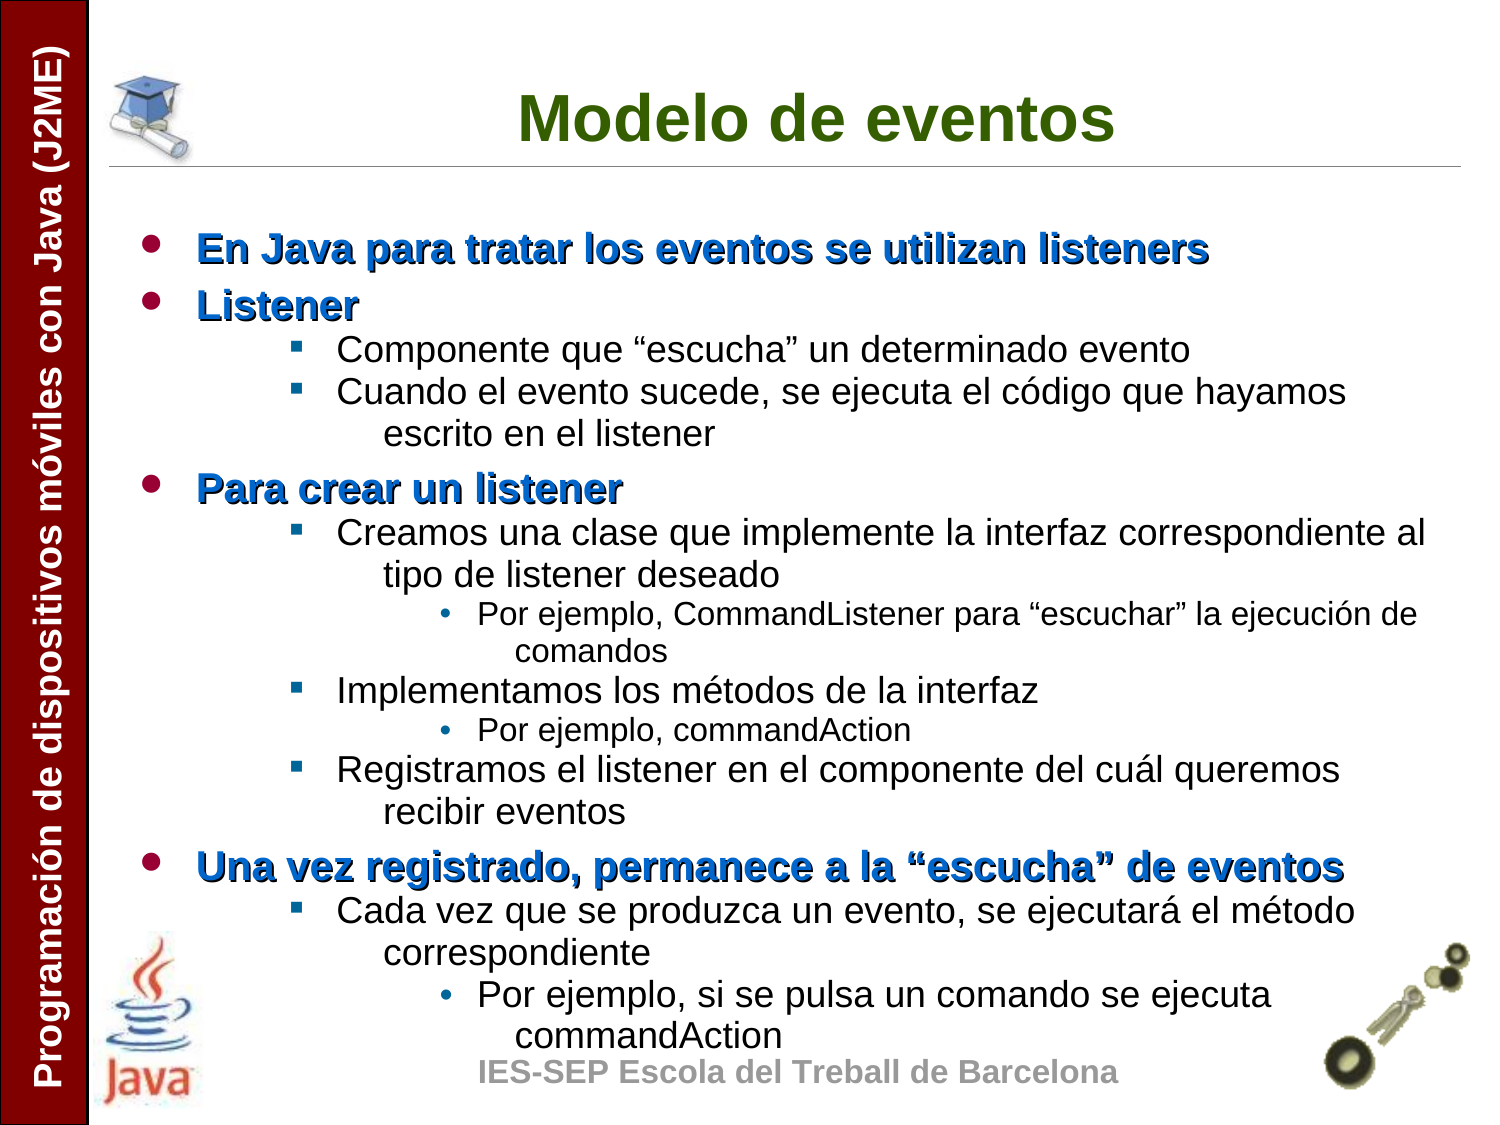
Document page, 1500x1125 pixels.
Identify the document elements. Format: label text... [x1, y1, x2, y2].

title Modelo de eventos [211, 75, 1424, 163]
list En Java para tratar los eventos se utilizan listeners Listener Componente que “escucha” un determinado evento Cuando el evento sucede, se ejecuta el código que hayamos escrito en el listener Para crear un listener Creamos una clase que implemente la interfaz correspondiente al tipo de listener deseado Por ejemplo, CommandListener para “escuchar” la ejecución de comandos Implementamos los métodos de la interfaz Por ejemplo, commandAction Registramos el listener en el componente del cuál queremos recibir eventos Una vez registrado, permanece a la “escucha” de eventos Cada vez que se produzca un evento, se ejecutará el método correspondiente Por ejemplo, si se pulsa un comando se ejecuta commandAction [139, 224, 1438, 988]
picture [93, 931, 204, 1109]
picture [93, 61, 206, 174]
picture [1322, 939, 1471, 1094]
